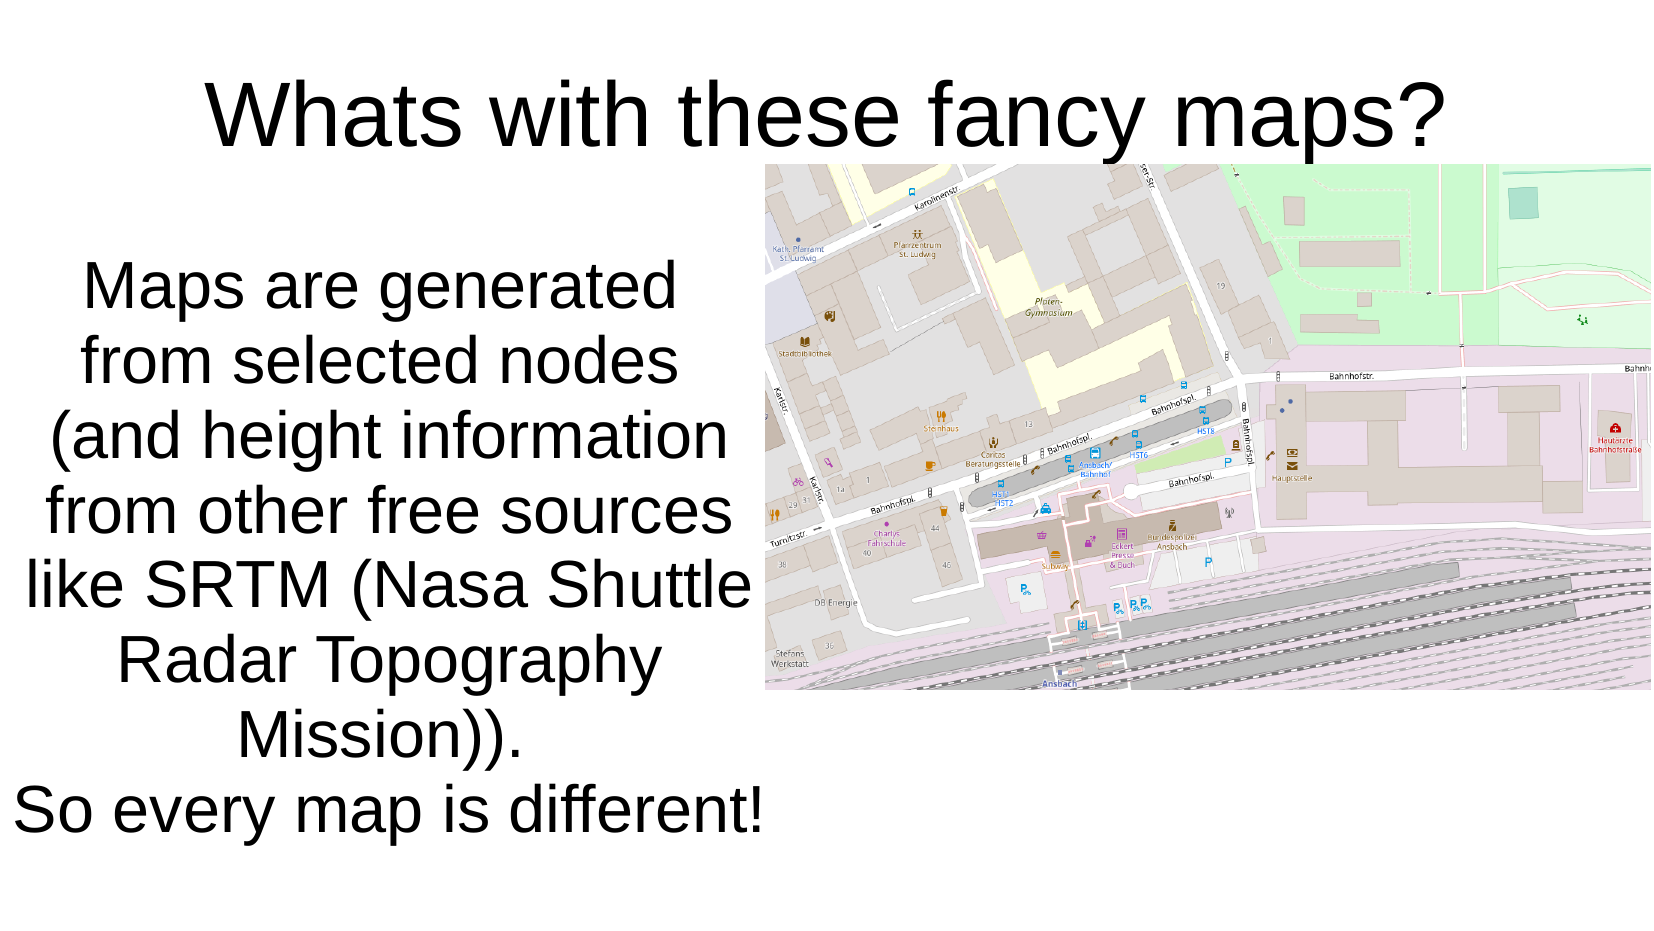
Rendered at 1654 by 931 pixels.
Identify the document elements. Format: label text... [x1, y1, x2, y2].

picture [765, 164, 1651, 691]
title Whats with these fancy maps? [82, 37, 1571, 180]
subtitle Maps are generated from selected nodes (and height information from other free sources like SRTM (Nasa Shuttle Radar Topography Mission)). So every map is different! [0, 180, 781, 916]
